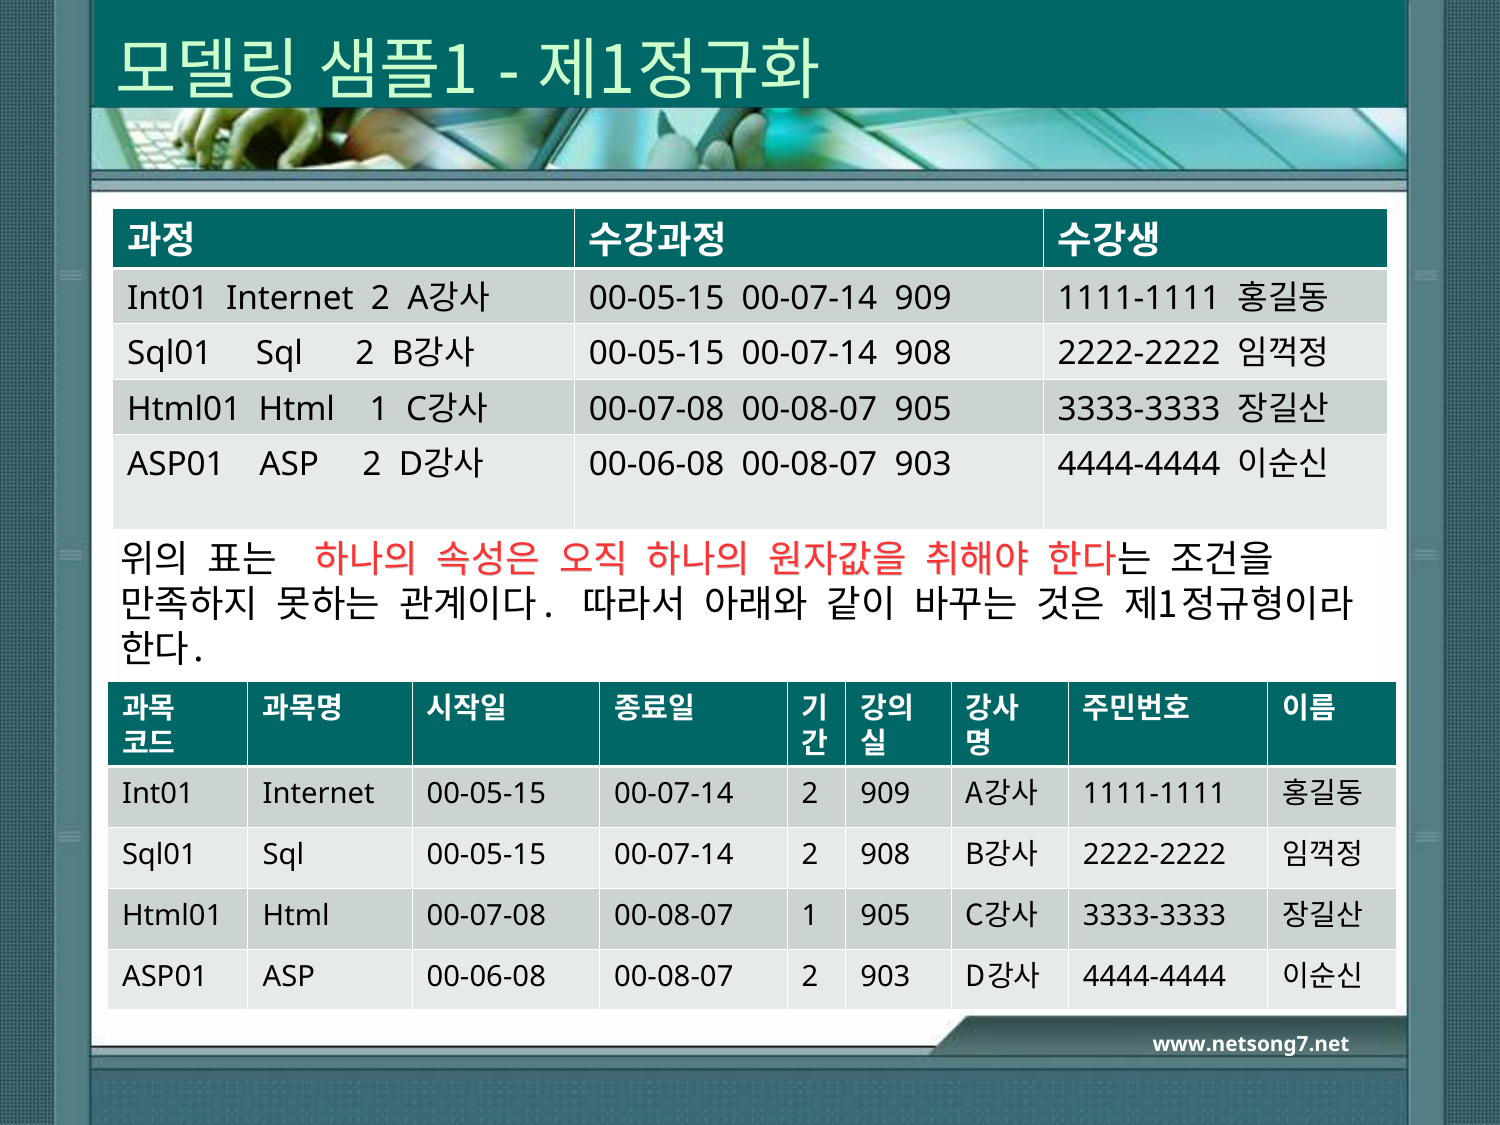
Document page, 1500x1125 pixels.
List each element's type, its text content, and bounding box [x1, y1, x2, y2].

table_cell 2222-2222 임꺽정 [1044, 324, 1387, 379]
table_cell 905 [846, 889, 951, 949]
text_box 위의 표는 하나의 속성은 오직 하나의 원자값을 취해야 한다는 조건을 만족하지 못하는 관계이다. 따라서 아래와 같이 바꾸는 것은 제1정규형이라 한다. [105, 527, 1395, 678]
table_cell 00-07-08 00-08-07 905 [575, 380, 1043, 434]
table_cell 00-06-08 00-08-07 903 [575, 435, 1043, 527]
table_cell 4444-4444 이순신 [1044, 435, 1387, 527]
table_cell 908 [846, 828, 951, 888]
table_cell Sql01 [108, 828, 247, 888]
table_header 과목명 [248, 682, 412, 765]
table_cell D강사 [952, 950, 1068, 1009]
table_cell 3333-3333 장길산 [1044, 380, 1387, 434]
table_cell B강사 [952, 828, 1068, 888]
picture [0, 0, 1500, 1125]
title 모델링 샘플1 - 제1정규화 [100, 19, 1400, 102]
table_cell Html01 [108, 889, 247, 949]
table_header 강의 실 [846, 682, 951, 765]
table_header 기간 [788, 682, 845, 765]
table_cell C강사 [952, 889, 1068, 949]
table_header 종료일 [600, 682, 787, 765]
table_cell Int01 Internet 2 A강사 [113, 270, 574, 323]
table_cell 00-08-07 [600, 889, 787, 949]
table_cell Internet [248, 768, 412, 827]
table_cell 00-07-08 [413, 889, 599, 949]
table_cell 홍길동 [1268, 768, 1396, 827]
table_header 강사 명 [952, 682, 1068, 765]
table_header 이름 [1268, 682, 1396, 765]
table_cell 3333-3333 [1069, 889, 1267, 949]
table_cell 00-07-14 [600, 768, 787, 827]
table_header 과정 [113, 209, 574, 267]
table_cell ASP [248, 950, 412, 1009]
text_box www.netsong7.net [986, 1023, 1365, 1062]
table_cell A강사 [952, 768, 1068, 827]
table_header 과목 코드 [108, 682, 247, 765]
table_cell 2 [788, 768, 845, 827]
table_header 수강과정 [575, 209, 1043, 267]
table_cell 909 [846, 768, 951, 827]
table_cell 장길산 [1268, 889, 1396, 949]
table_cell 2 [788, 828, 845, 888]
table_cell 이순신 [1268, 950, 1396, 1009]
table_cell 4444-4444 [1069, 950, 1267, 1009]
table_cell 00-08-07 [600, 950, 787, 1009]
table_cell 임꺽정 [1268, 828, 1396, 888]
table_cell 00-06-08 [413, 950, 599, 1009]
table_cell 00-07-14 [600, 828, 787, 888]
table_cell 1 [788, 889, 845, 949]
table_cell 1111-1111 [1069, 768, 1267, 827]
table_cell ASP01 [108, 950, 247, 1009]
table_cell 00-05-15 [413, 828, 599, 888]
table_cell Sql [248, 828, 412, 888]
table_header 시작일 [413, 682, 599, 765]
table_cell Html [248, 889, 412, 949]
table_cell Sql01 Sql 2 B강사 [113, 324, 574, 379]
table_header 수강생 [1044, 209, 1387, 267]
table_cell Html01 Html 1 C강사 [113, 380, 574, 434]
table_cell 1111-1111 홍길동 [1044, 270, 1387, 323]
table_cell 903 [846, 950, 951, 1009]
table_cell 2 [788, 950, 845, 1009]
table_cell 2222-2222 [1069, 828, 1267, 888]
table_cell ASP01 ASP 2 D강사 [113, 435, 574, 527]
table_cell Int01 [108, 768, 247, 827]
table_header 주민번호 [1069, 682, 1267, 765]
table_cell 00-05-15 00-07-14 908 [575, 324, 1043, 379]
table_cell 00-05-15 [413, 768, 599, 827]
table_cell 00-05-15 00-07-14 909 [575, 270, 1043, 323]
